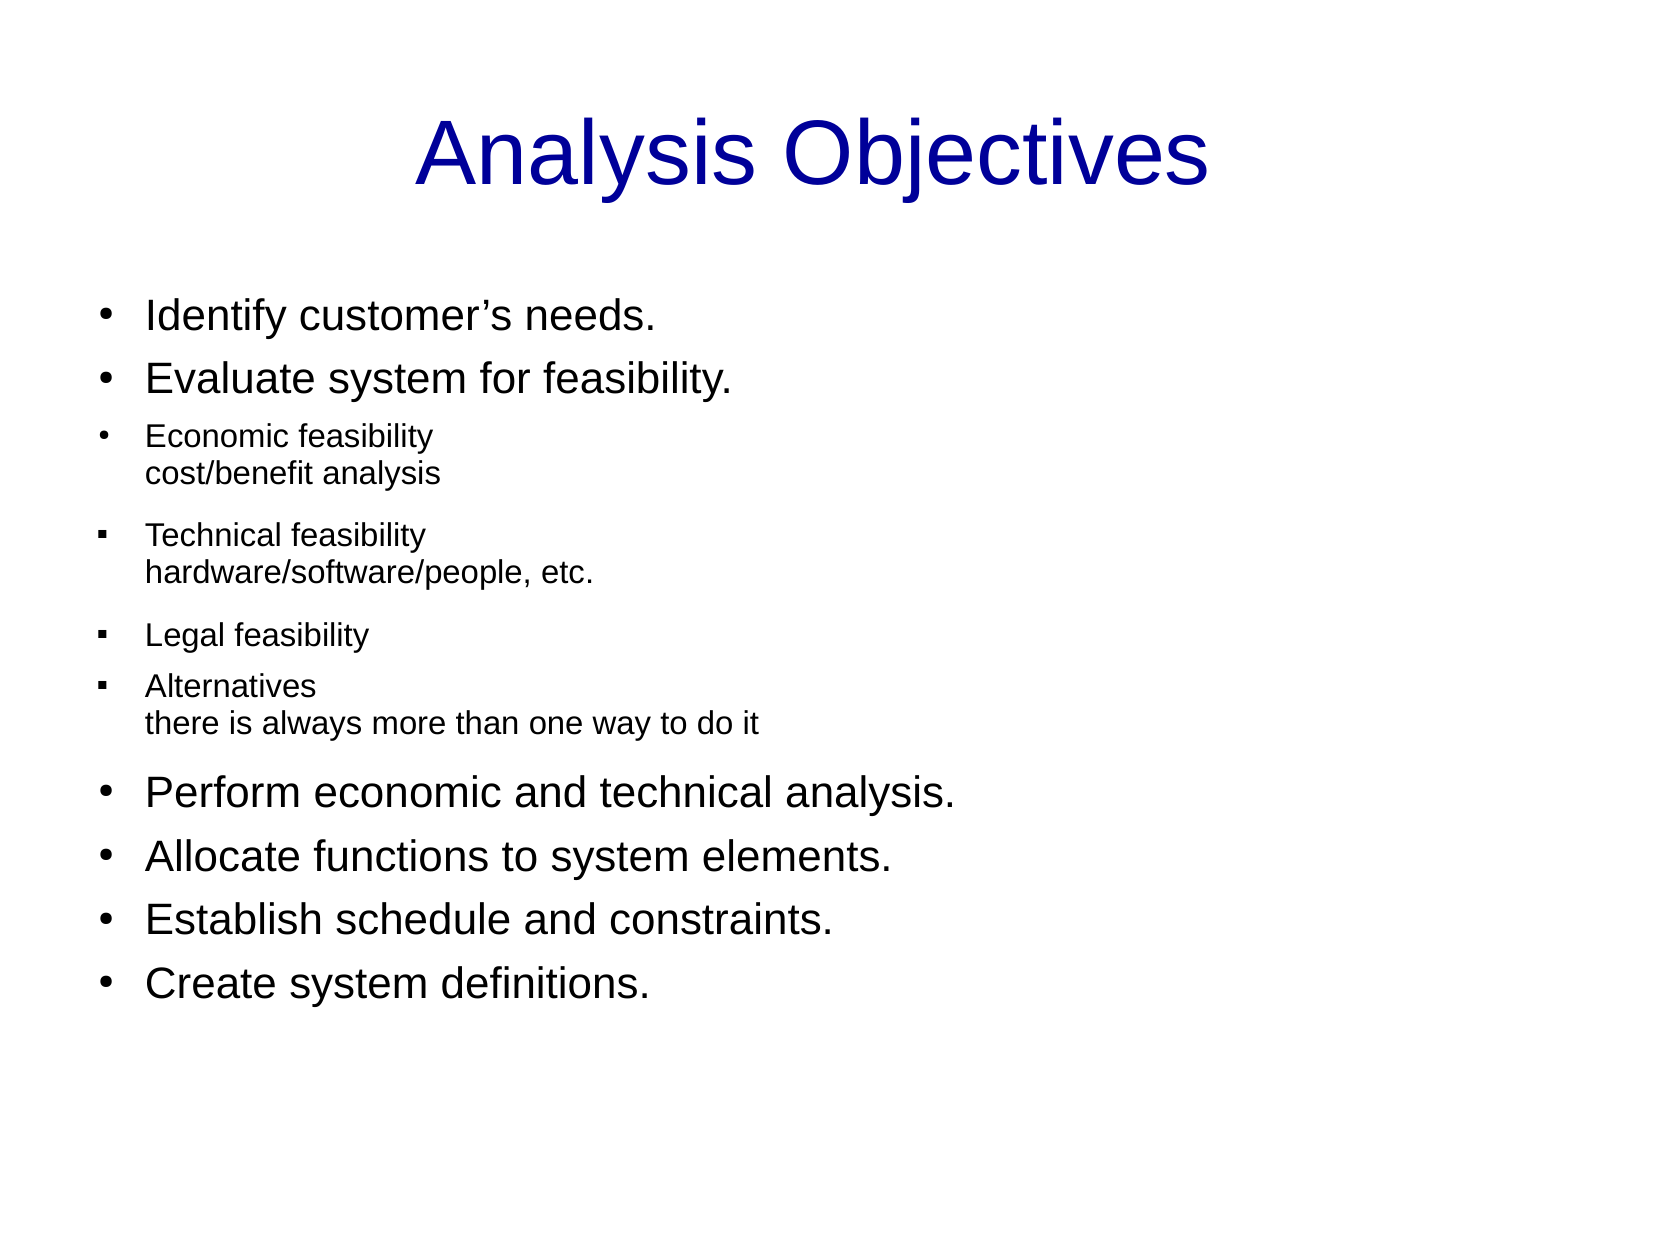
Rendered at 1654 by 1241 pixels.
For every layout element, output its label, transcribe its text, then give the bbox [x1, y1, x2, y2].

title Analysis Objectives [82, 49, 1571, 257]
list Identify customer’s needs. Evaluate system for feasibility. Economic feasibility cost/benefit analysis Technical feasibility hardware/software/people, etc. Legal feasibility Alternatives there is always more than one way to do it Perform economic and technical analysis. Allocate functions to system elements. Establish schedule and constraints. Create system definitions. [82, 290, 1571, 1010]
